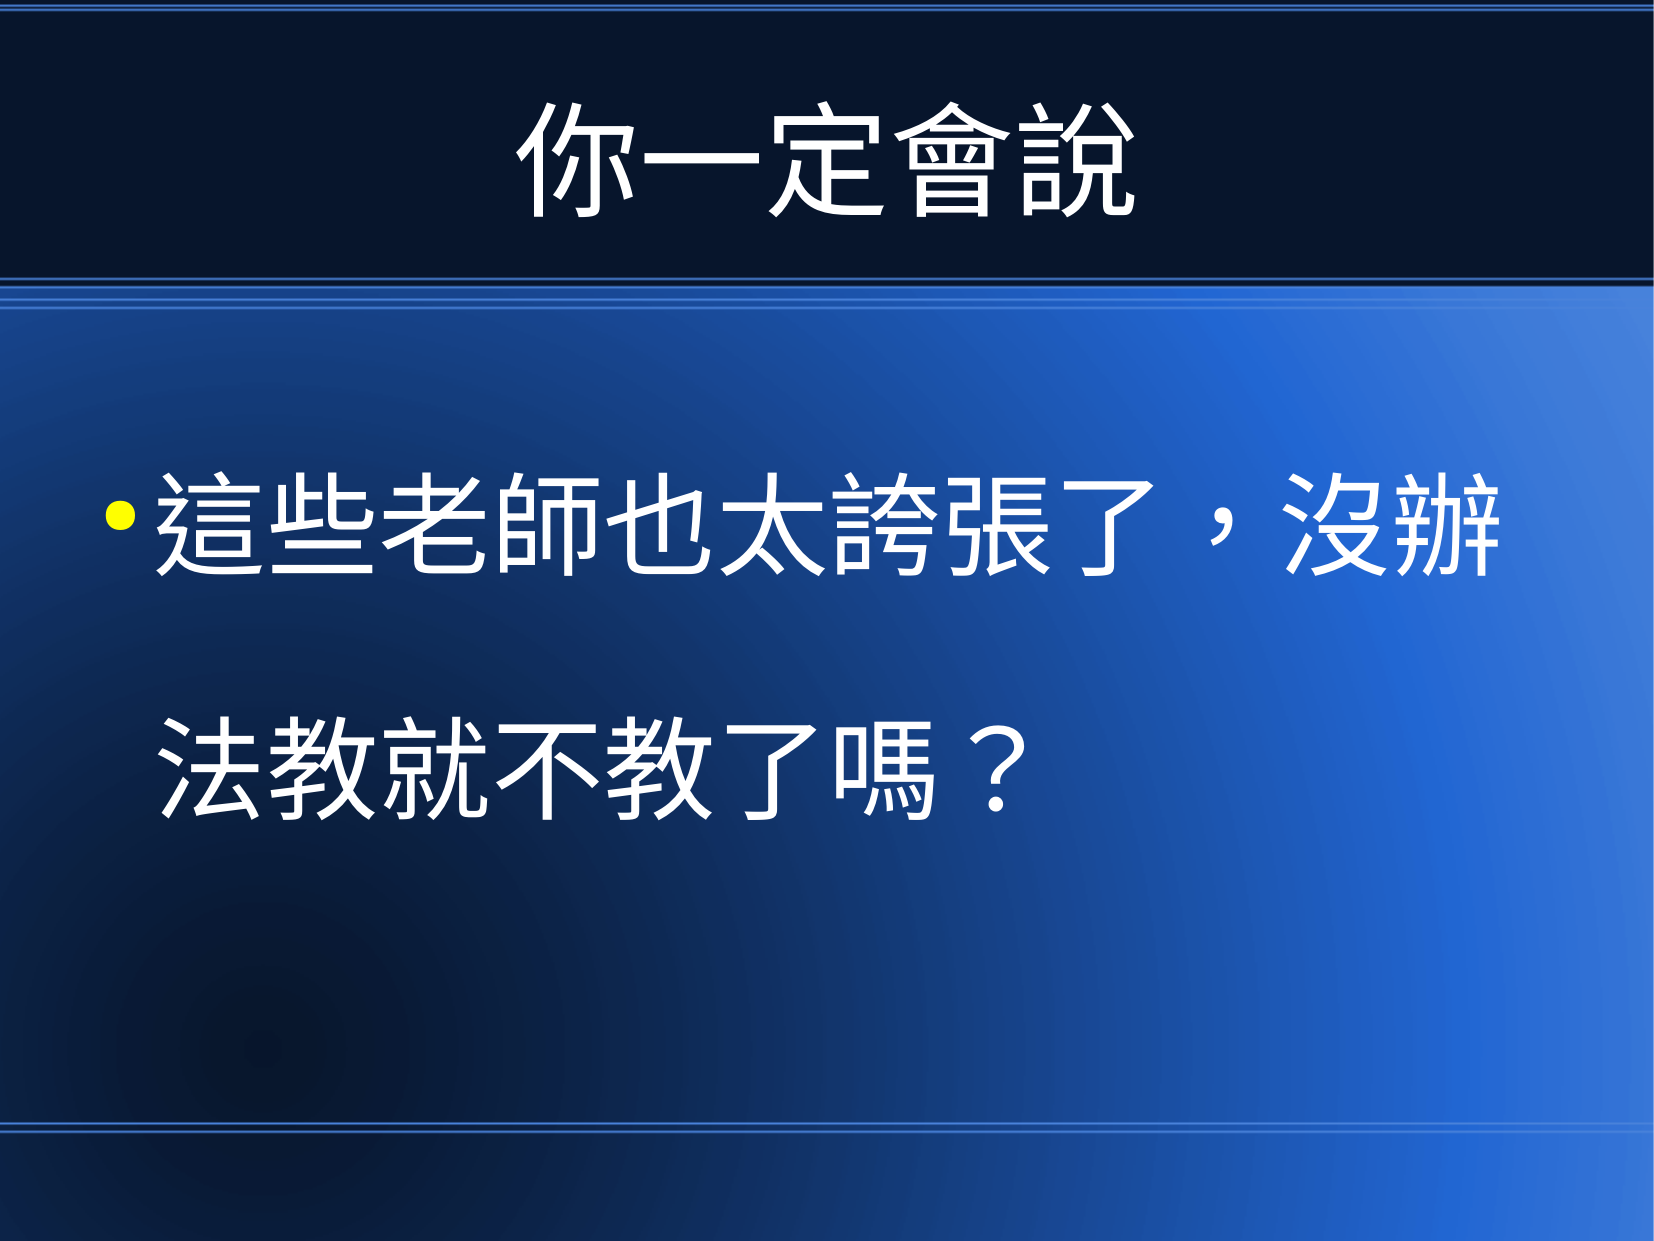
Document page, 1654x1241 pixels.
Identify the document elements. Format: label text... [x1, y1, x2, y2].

list 這些老師也太誇張了，沒辦法教就不教了嗎？ [82, 355, 1571, 1241]
picture [0, 0, 1654, 1241]
title 你一定會說 [82, 49, 1571, 257]
